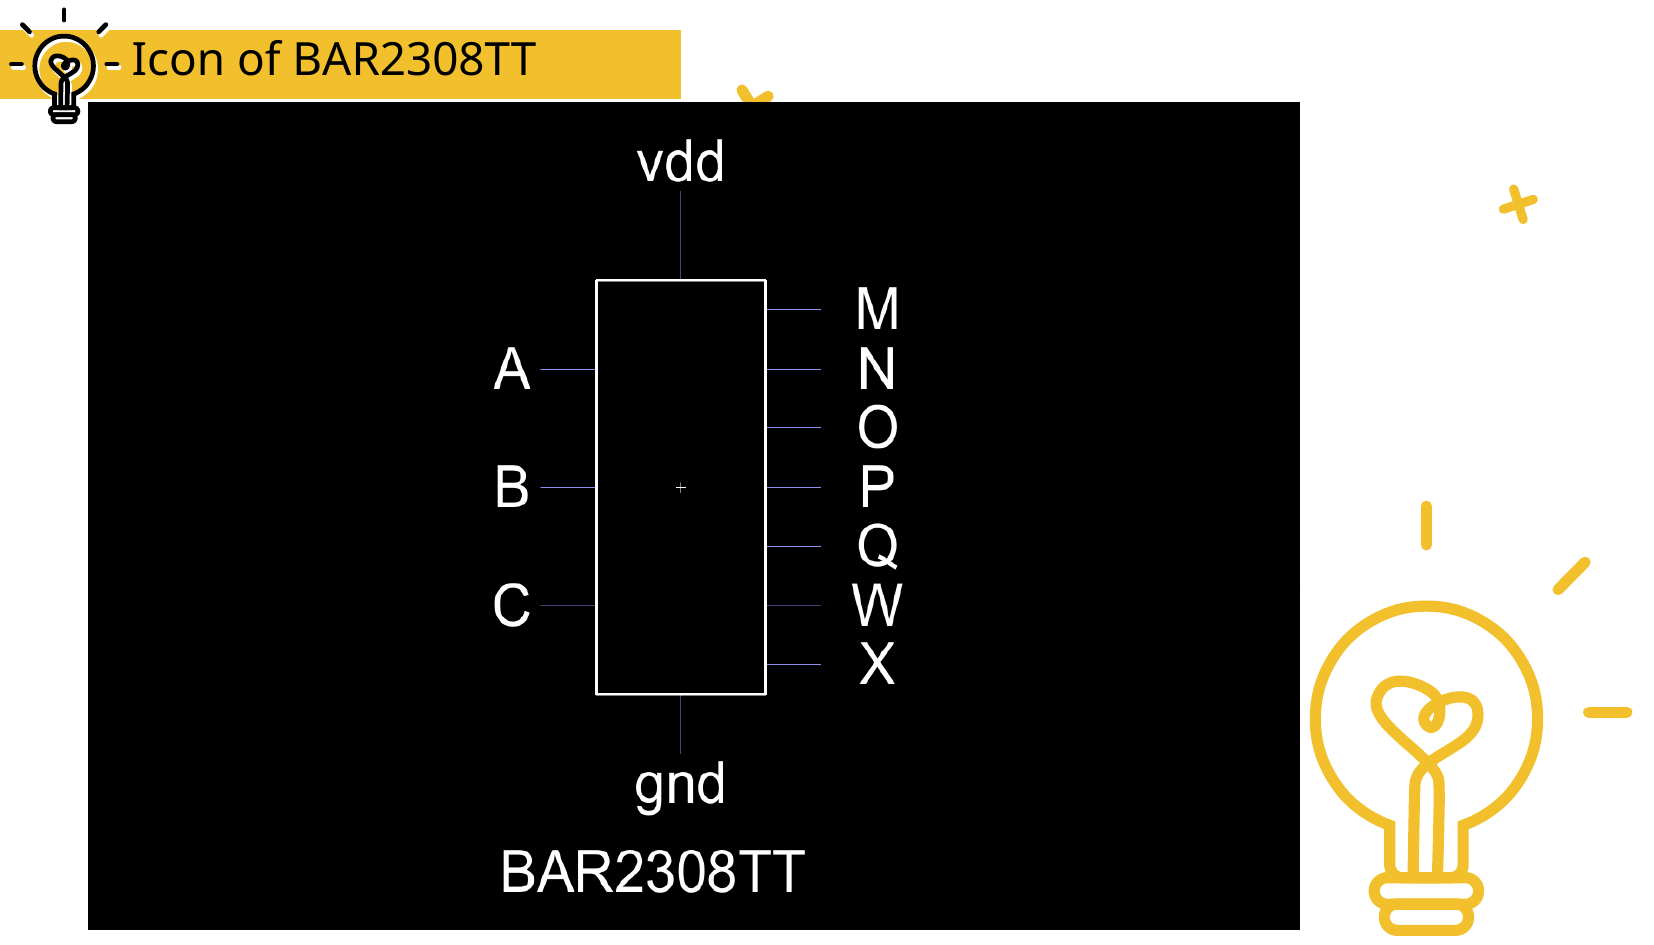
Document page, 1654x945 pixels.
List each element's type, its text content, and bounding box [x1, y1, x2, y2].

picture [88, 102, 1300, 930]
title Icon of BAR2308TT [131, 17, 578, 98]
